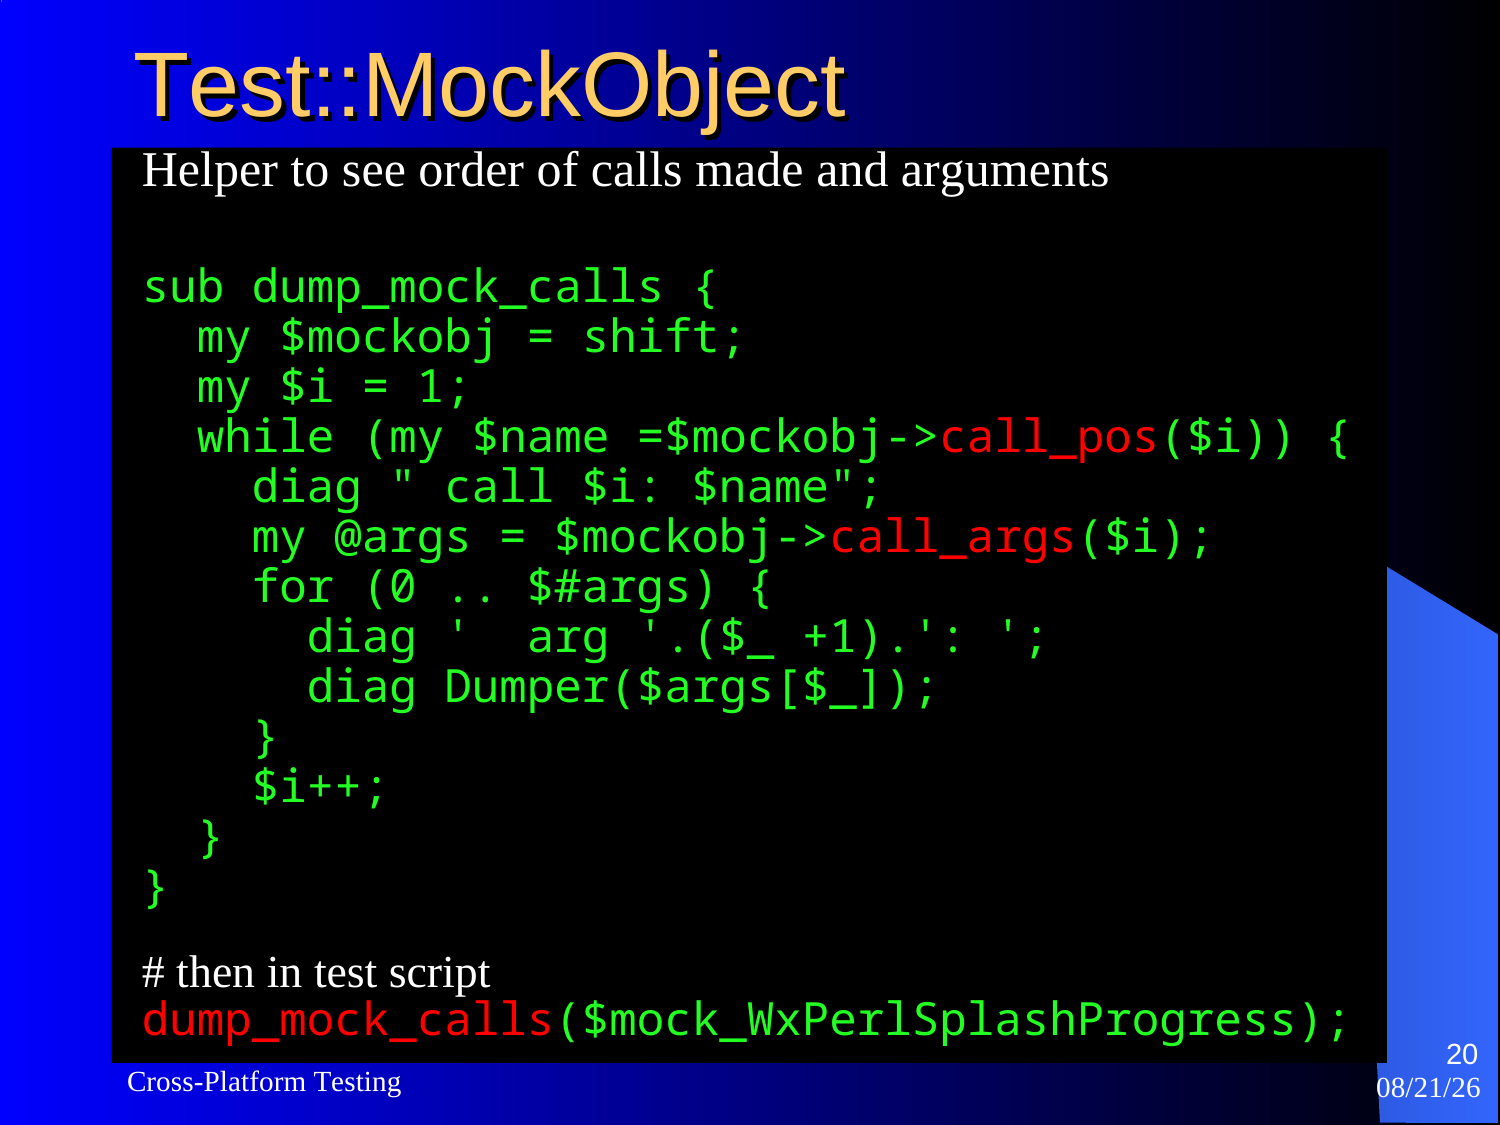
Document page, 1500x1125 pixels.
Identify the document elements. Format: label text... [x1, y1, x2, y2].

title Test::MockObject [118, 26, 1418, 144]
list Helper to see order of calls made and arguments sub dump_mock_calls { my $mockobj = shift; my $i = 1; while (my $name =$mockobj->call_pos($i)) { diag " call $i: $name"; my @args = $mockobj->call_args($i); for (0 .. $#args) { diag ' arg '.($_ +1).': '; diag Dumper($args[$_]); } $i++; } } # then in test script dump_mock_calls($mock_WxPerlSplashProgress); [111, 147, 1387, 1063]
